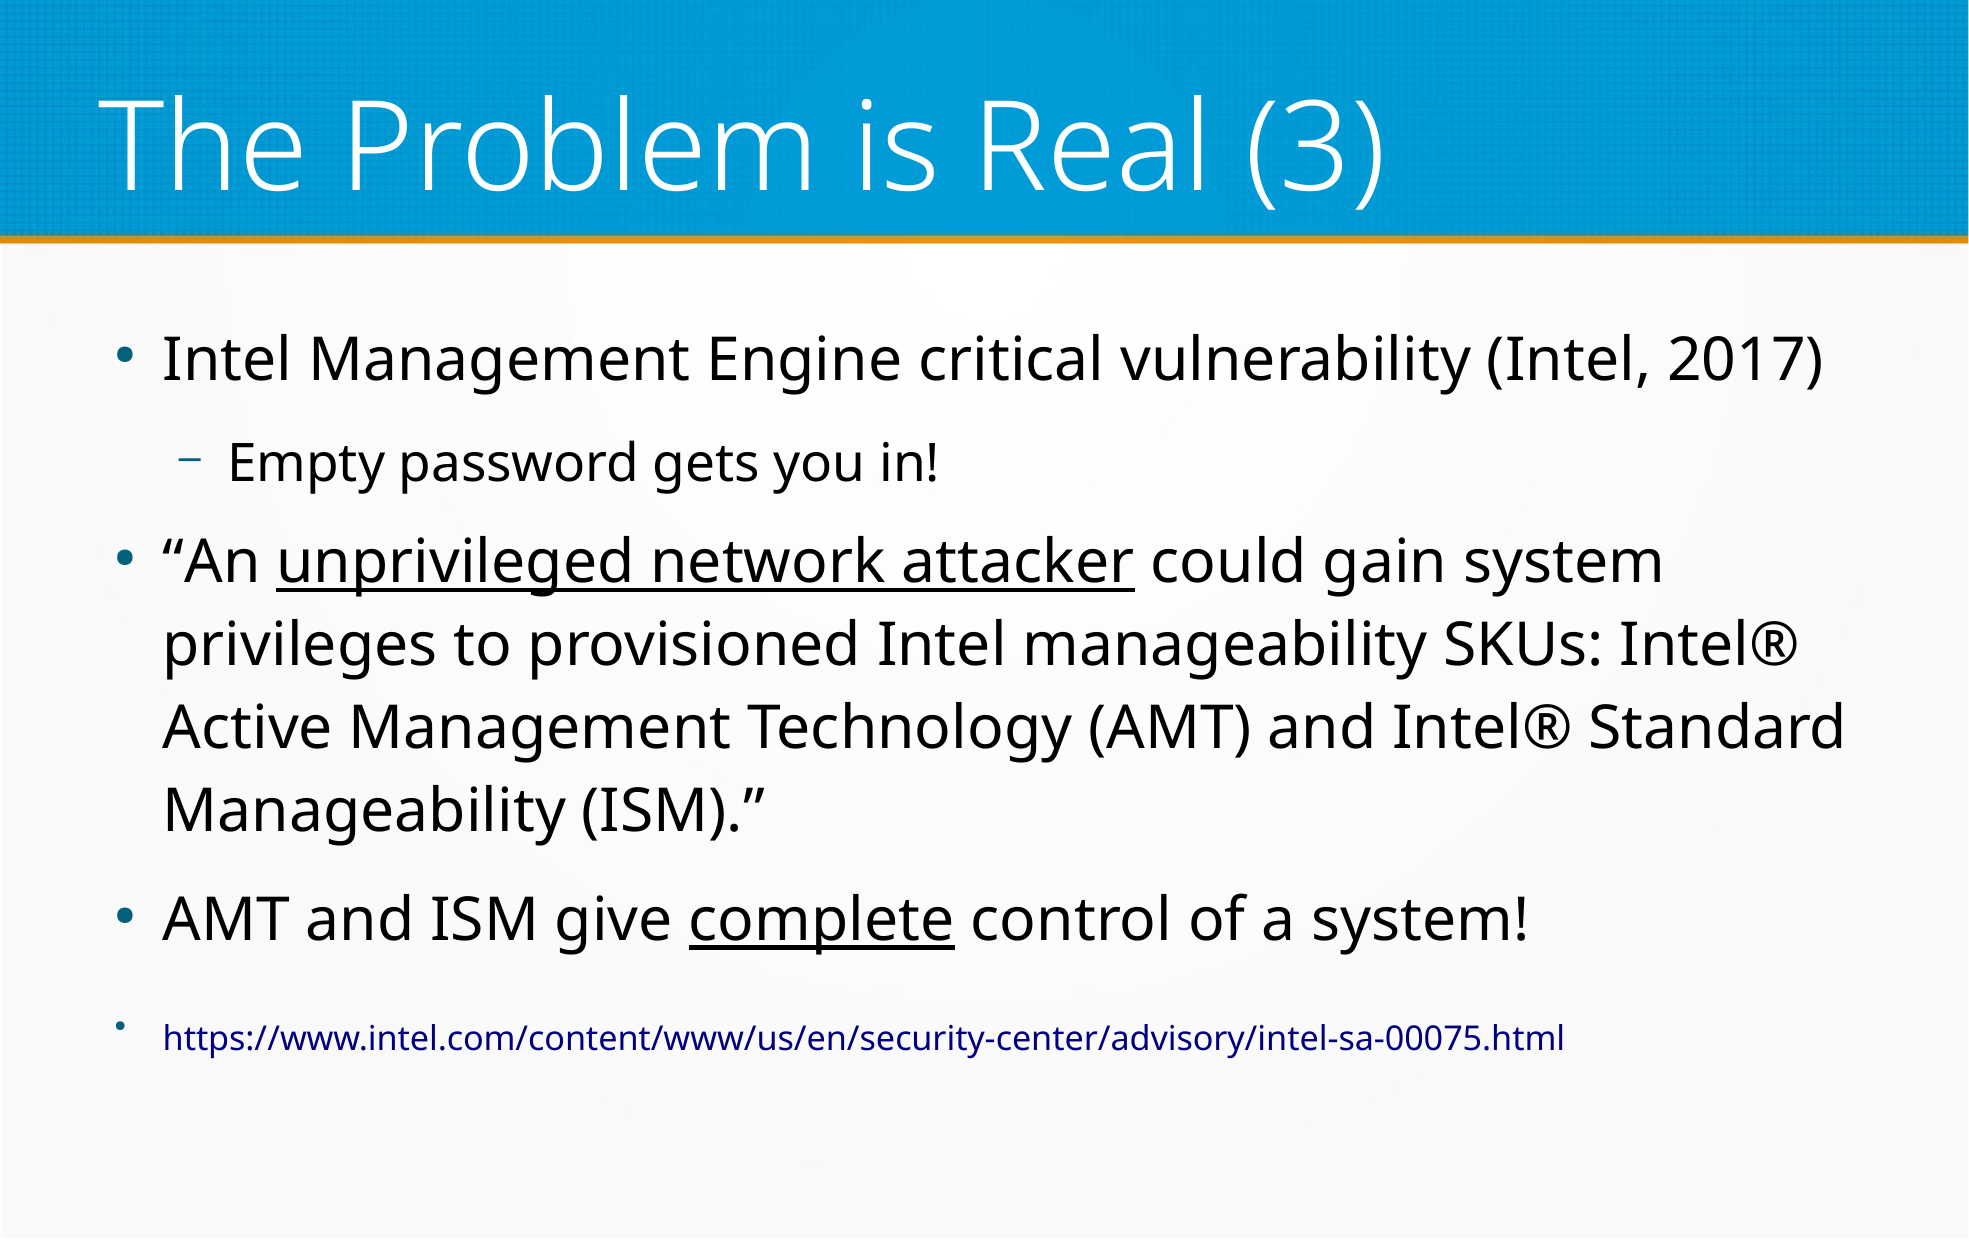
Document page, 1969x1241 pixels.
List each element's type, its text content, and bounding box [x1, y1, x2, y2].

title The Problem is Real (3) [98, 19, 1870, 227]
picture [0, 233, 1969, 1241]
list Intel Management Engine critical vulnerability (Intel, 2017) Empty password gets you in! “An unprivileged network attacker could gain system privileges to provisioned Intel manageability SKUs: Intel® Active Management Technology (AMT) and Intel® Standard Manageability (ISM).” AMT and ISM give complete control of a system! https://www.intel.com/content/www/us/en/security-center/advisory/intel-sa-00075.html [98, 315, 1861, 1081]
